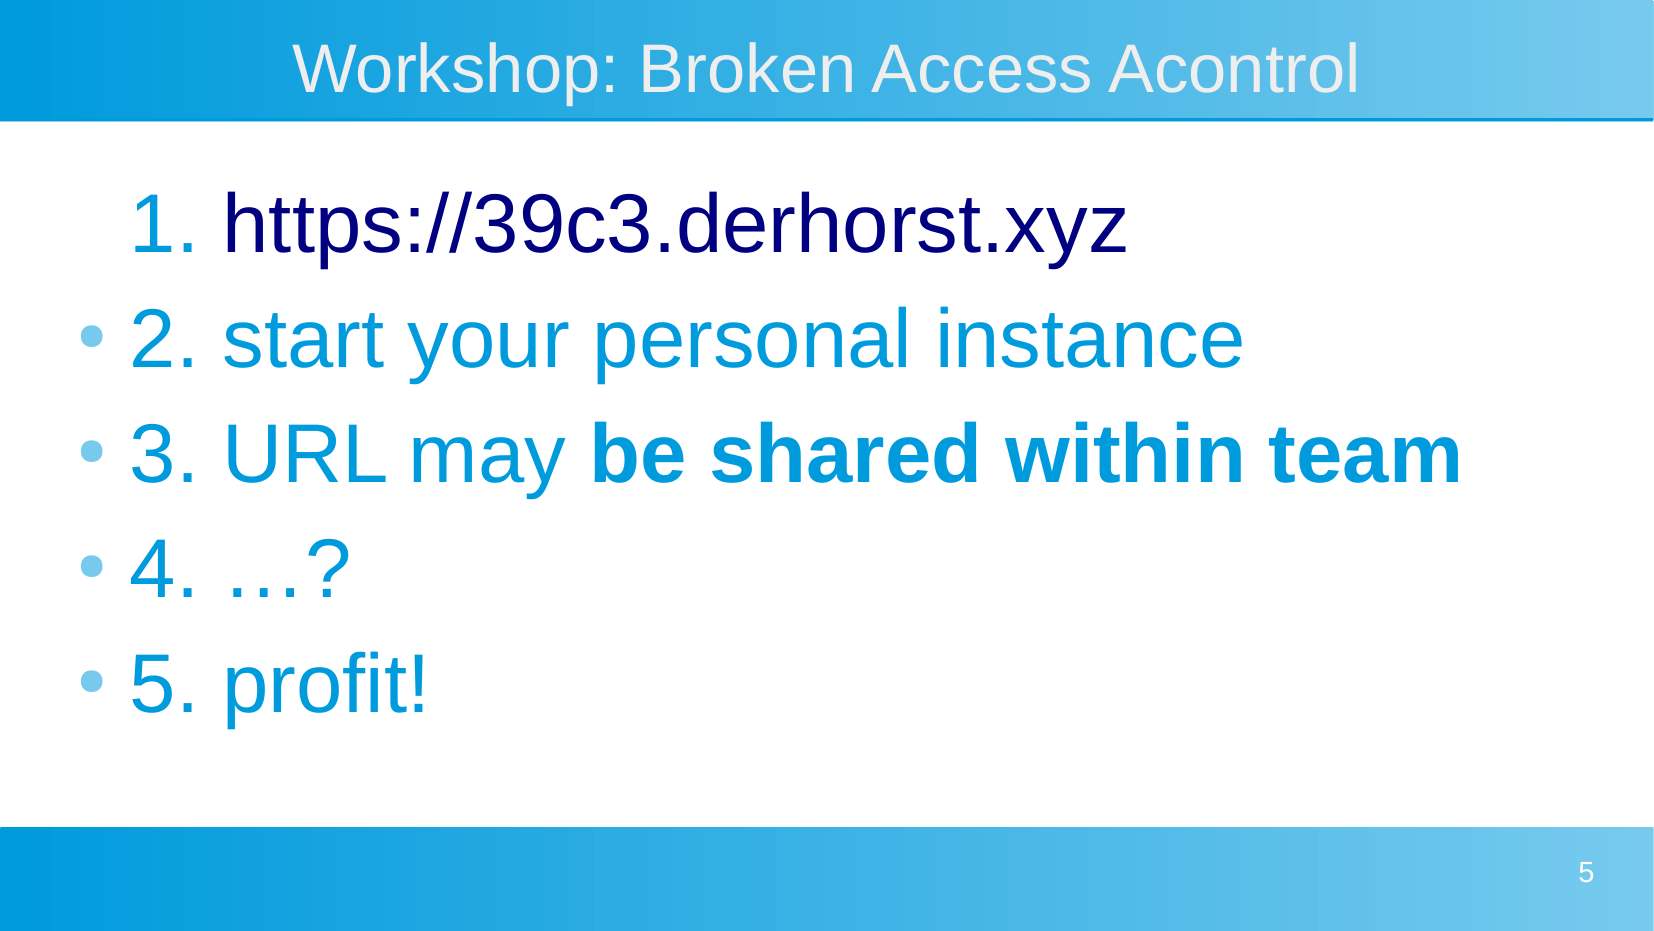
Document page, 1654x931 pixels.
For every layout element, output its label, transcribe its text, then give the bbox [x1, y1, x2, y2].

title Workshop: Broken Access Acontrol [59, 29, 1595, 108]
list 1. https://39c3.derhorst.xyz 2. start your personal instance 3. URL may be shared within team 4. …? 5. profit! [59, 177, 1595, 768]
